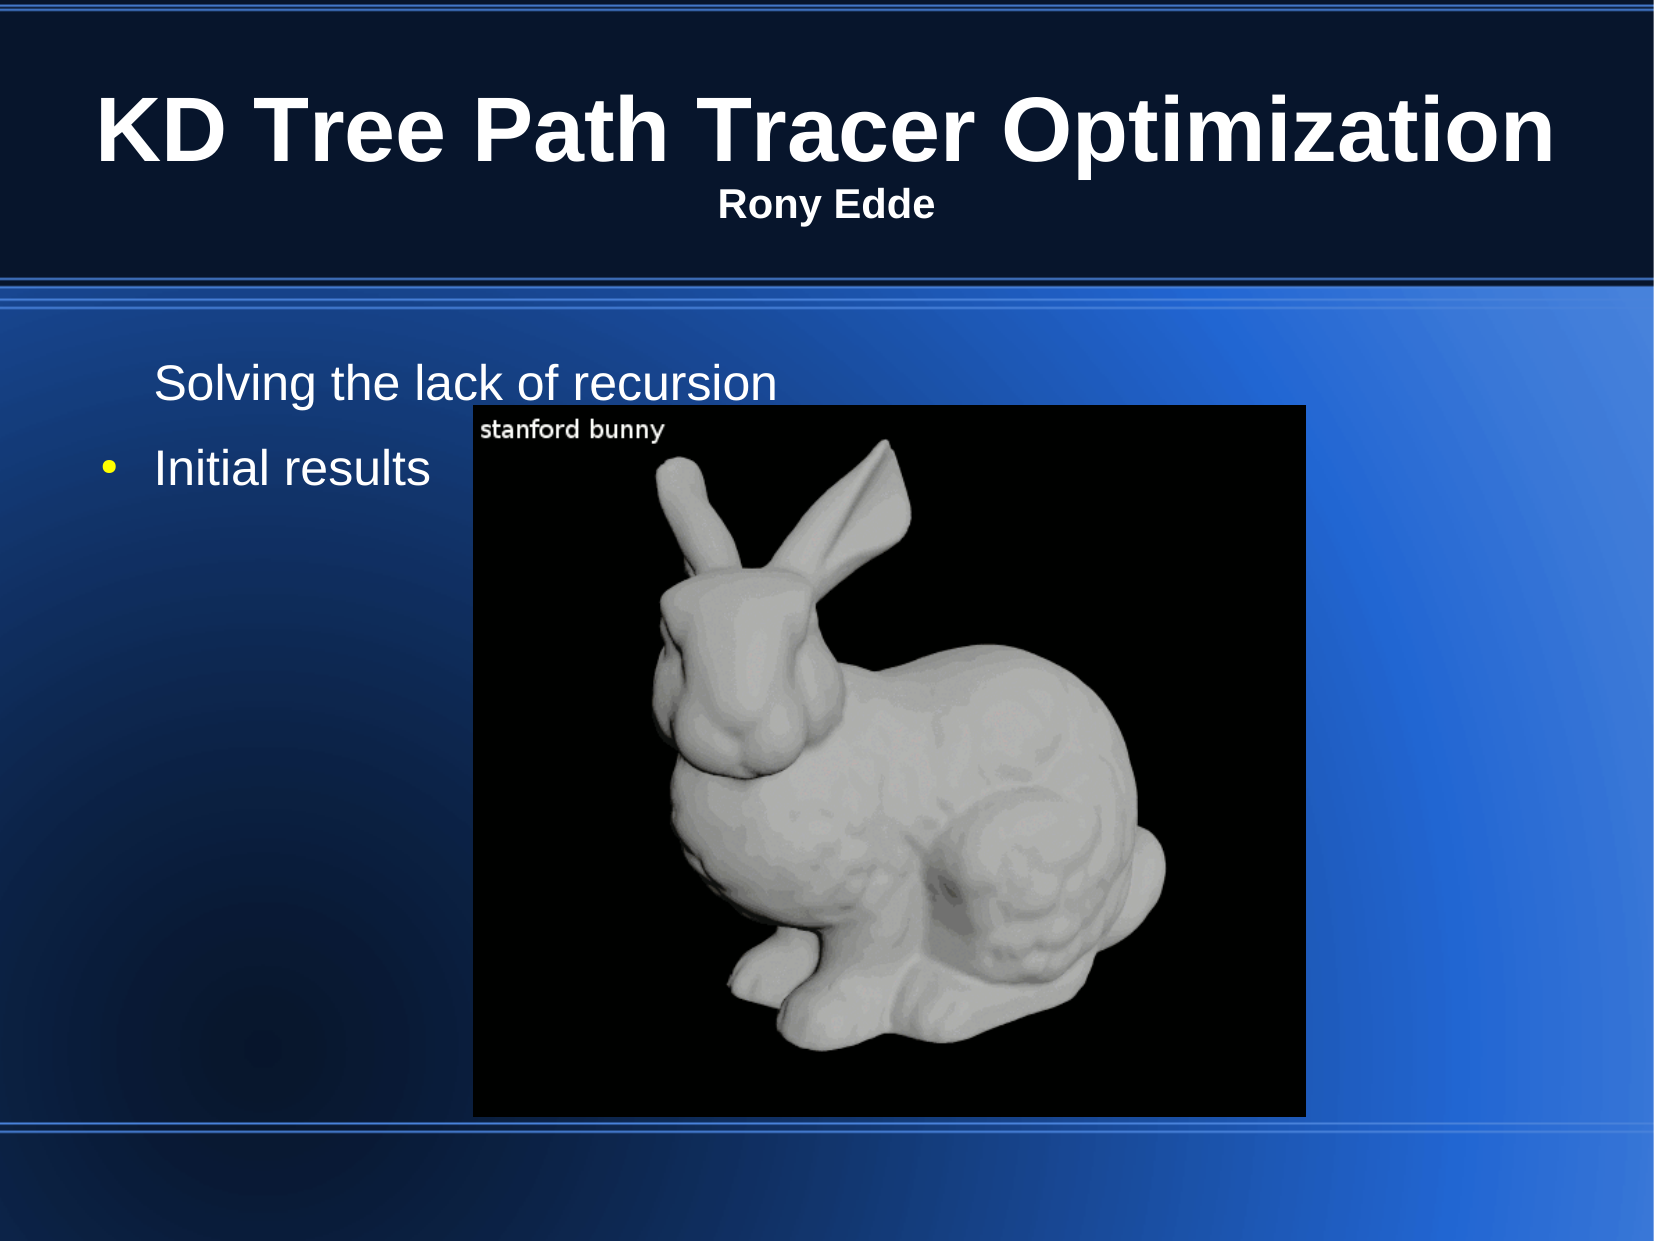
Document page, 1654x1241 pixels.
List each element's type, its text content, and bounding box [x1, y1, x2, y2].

picture [0, 0, 1654, 1241]
title KD Tree Path Tracer Optimization Rony Edde [82, 56, 1571, 250]
list Solving the lack of recursion Initial results [82, 355, 1571, 1058]
